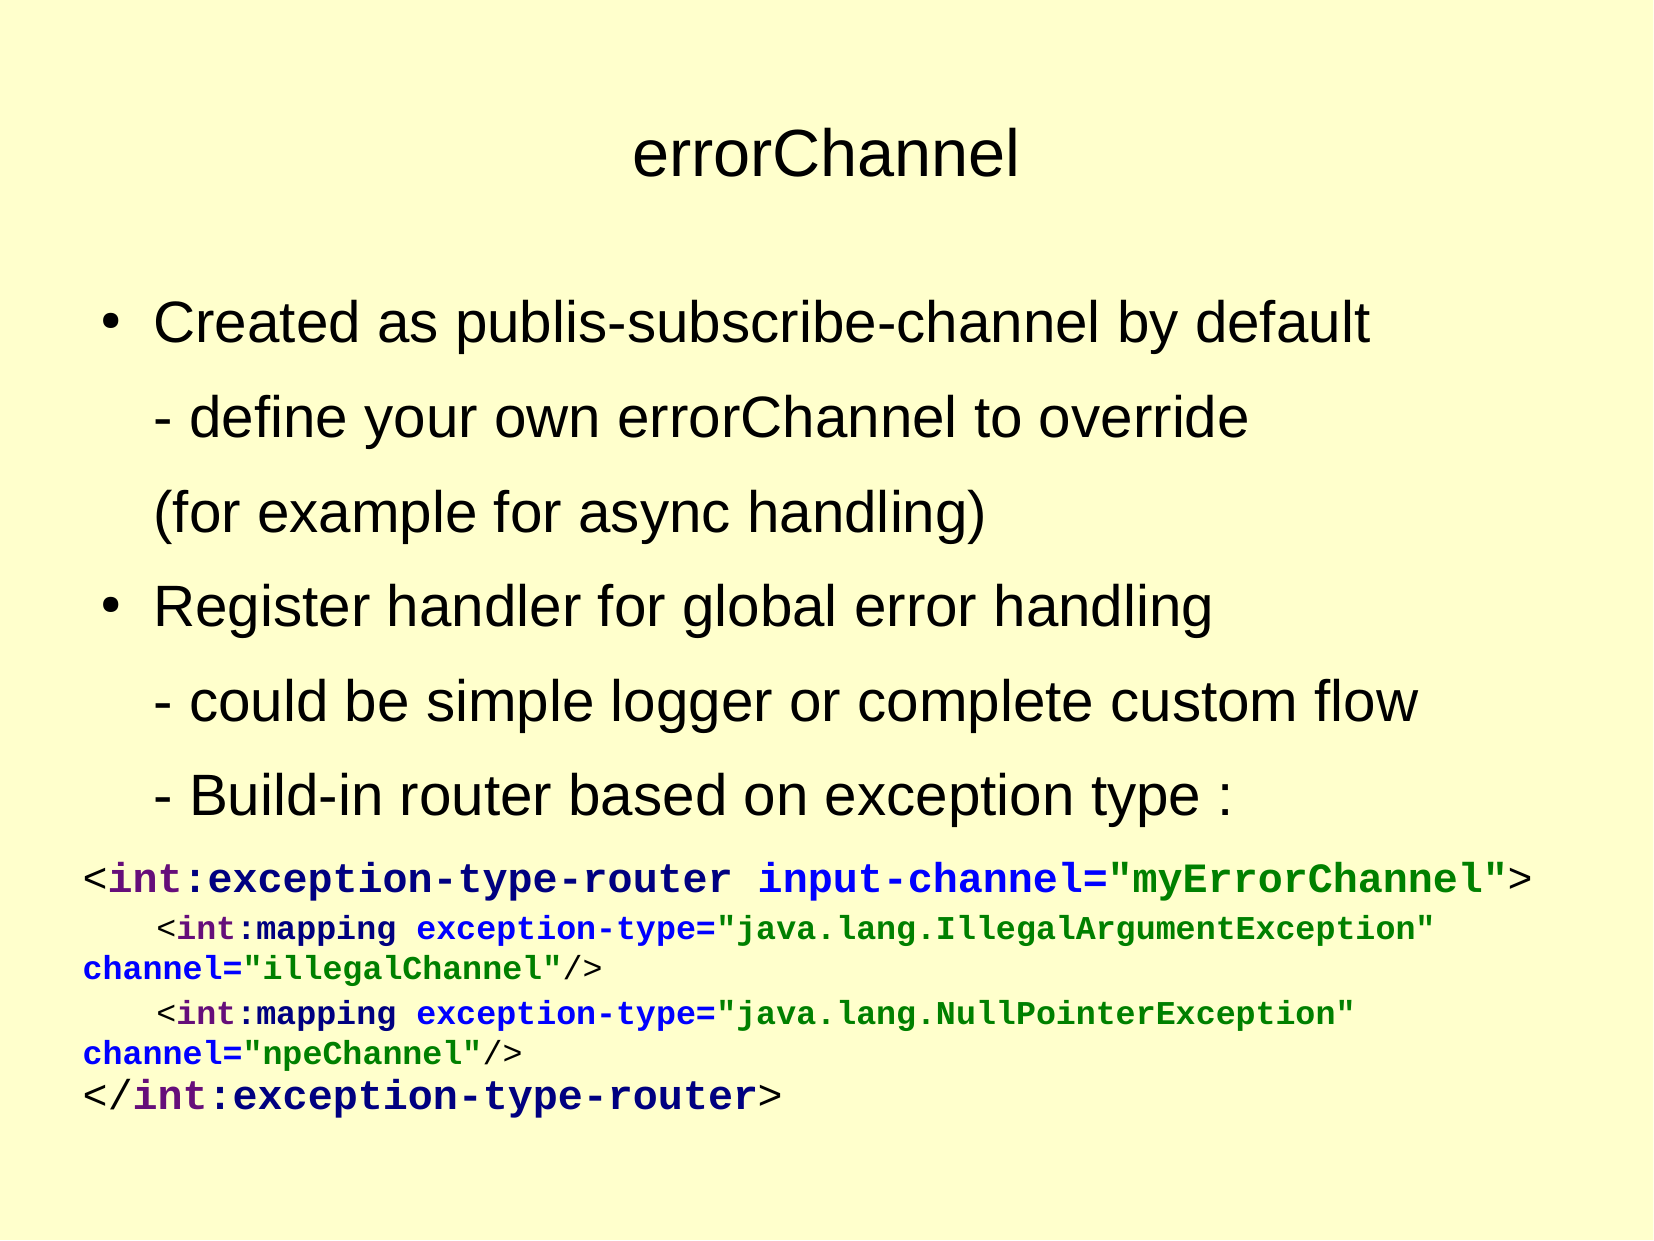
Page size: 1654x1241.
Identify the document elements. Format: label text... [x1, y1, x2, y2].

title errorChannel [82, 49, 1571, 257]
list Created as publis-subscribe-channel by default - define your own errorChannel to override (for example for async handling) Register handler for global error handling - could be simple logger or complete custom flow - Build-in router based on exception type : <int:exception-type-router input-channel="myErrorChannel"> <int:mapping exception-type="java.lang.IllegalArgumentException" channel="illegalChannel"/> <int:mapping exception-type="java.lang.NullPointerException" channel="npeChannel"/> </int:exception-type-router> [82, 290, 1571, 1170]
